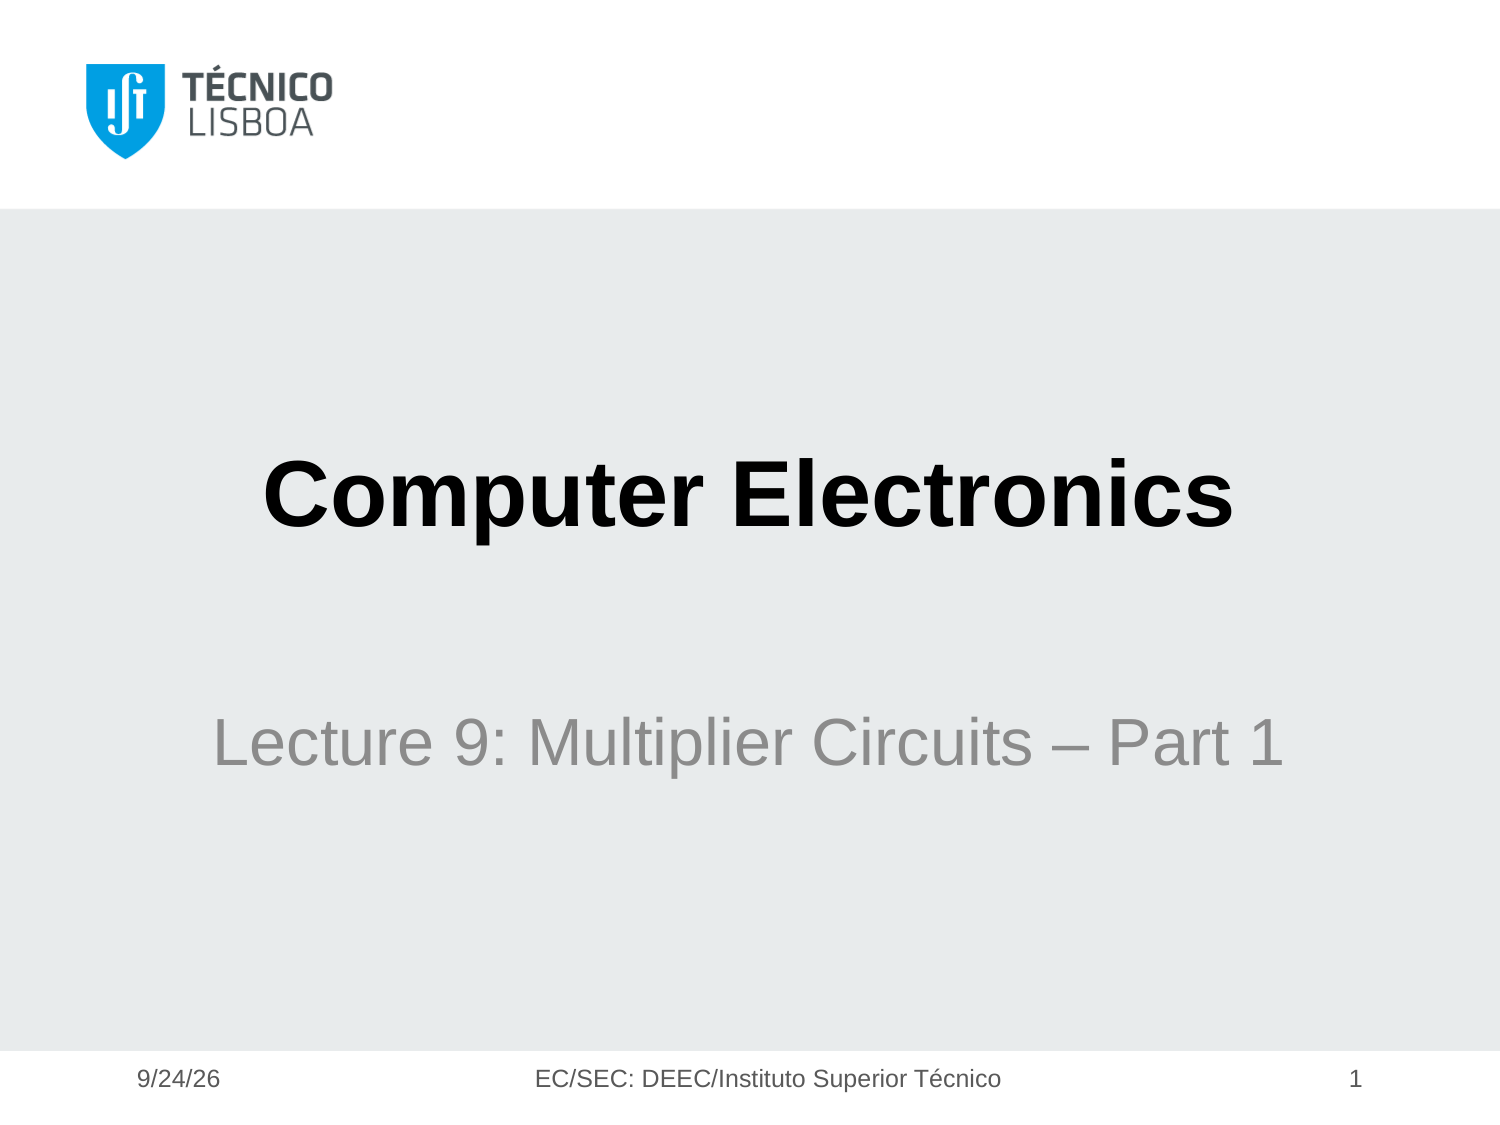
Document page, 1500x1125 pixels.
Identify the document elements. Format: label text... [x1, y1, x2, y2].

slide_number <number> [1077, 1052, 1378, 1103]
footer EC/SEC: DEEC/Instituto Superior Técnico [512, 1052, 1032, 1103]
subtitle Lecture 9: Multiplier Circuits – Part 1 [121, 691, 1378, 894]
title Computer Electronics [121, 322, 1378, 655]
slide_number 10/16/18 [121, 1052, 425, 1103]
picture [0, 0, 1500, 1125]
